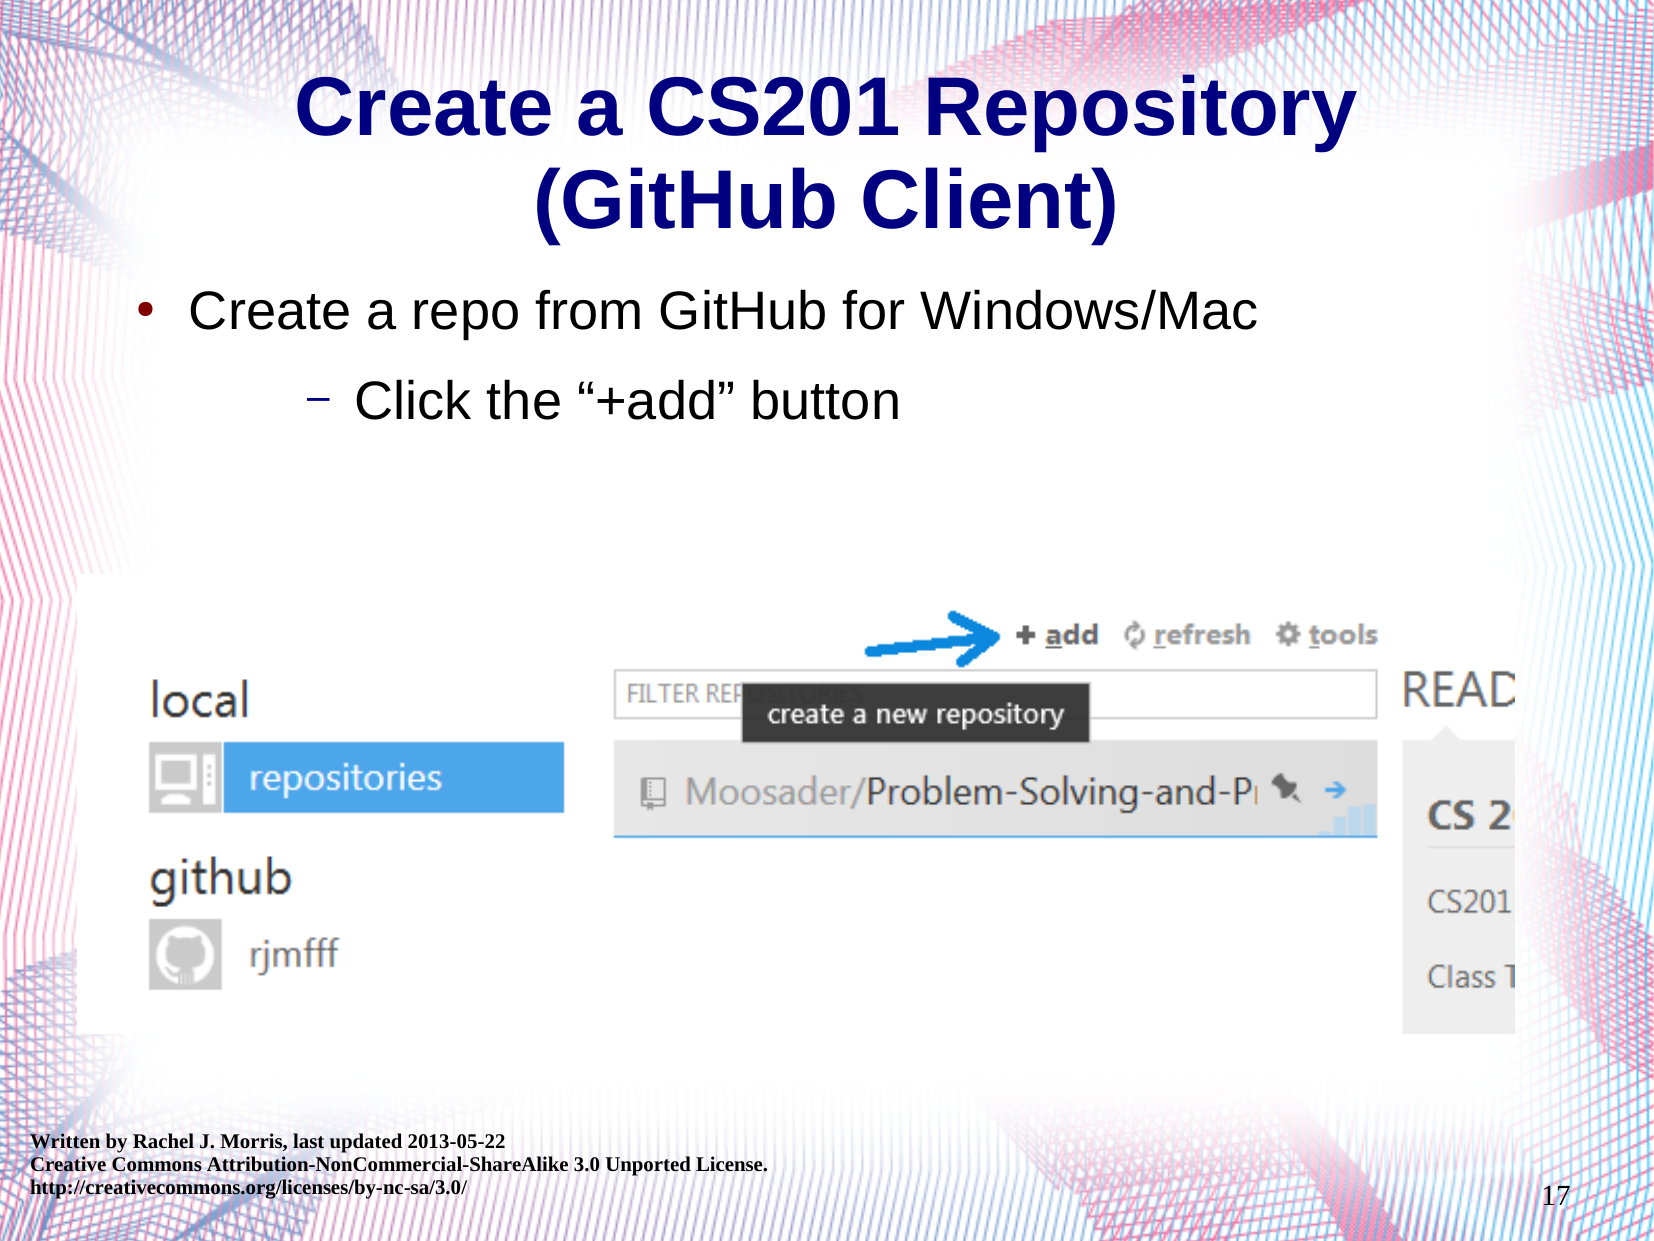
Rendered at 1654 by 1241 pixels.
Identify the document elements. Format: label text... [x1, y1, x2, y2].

picture [0, 0, 1654, 1241]
title Create a CS201 Repository (GitHub Client) [82, 49, 1571, 257]
list Create a repo from GitHub for Windows/Mac Click the “+add” button [118, 280, 1463, 507]
